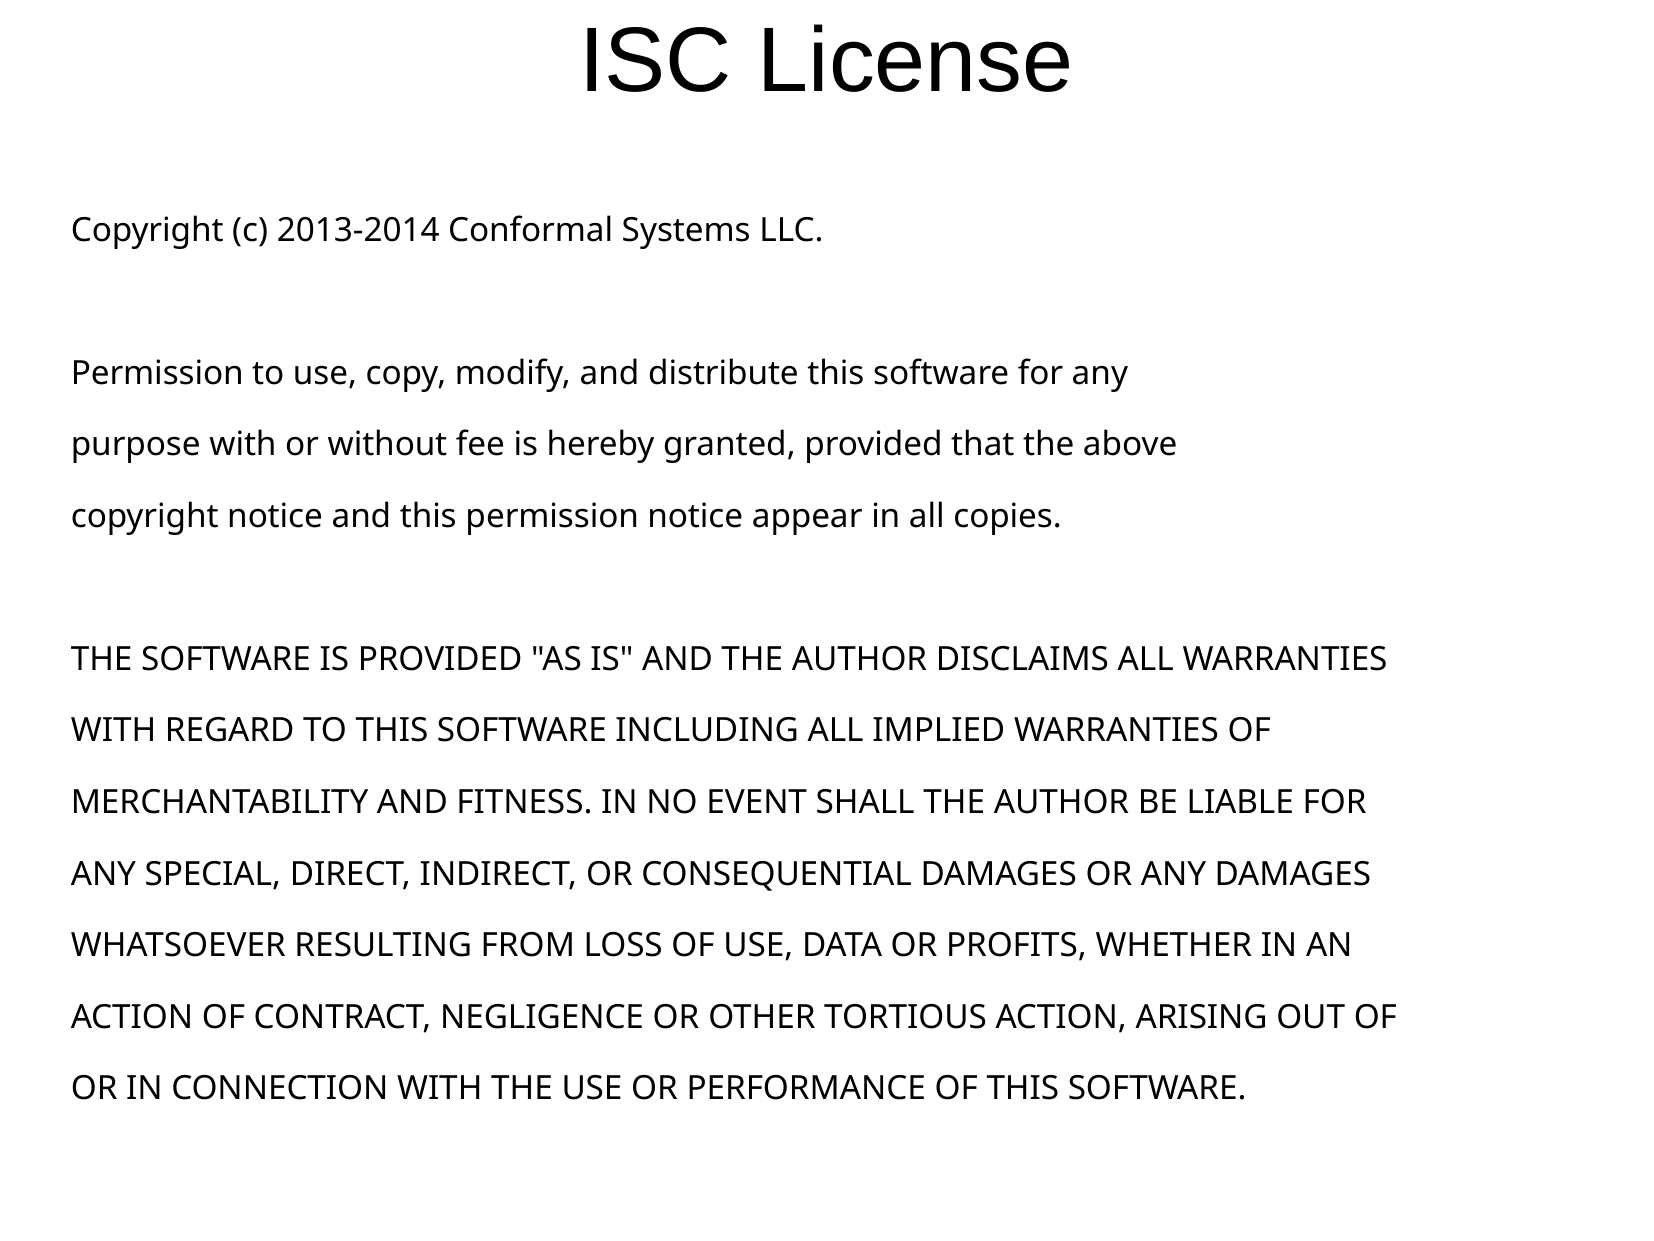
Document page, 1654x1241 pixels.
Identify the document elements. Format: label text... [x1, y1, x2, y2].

list Copyright (c) 2013-2014 Conformal Systems LLC. Permission to use, copy, modify, and distribute this software for any purpose with or without fee is hereby granted, provided that the above copyright notice and this permission notice appear in all copies. THE SOFTWARE IS PROVIDED "AS IS" AND THE AUTHOR DISCLAIMS ALL WARRANTIES WITH REGARD TO THIS SOFTWARE INCLUDING ALL IMPLIED WARRANTIES OF MERCHANTABILITY AND FITNESS. IN NO EVENT SHALL THE AUTHOR BE LIABLE FOR ANY SPECIAL, DIRECT, INDIRECT, OR CONSEQUENTIAL DAMAGES OR ANY DAMAGES WHATSOEVER RESULTING FROM LOSS OF USE, DATA OR PROFITS, WHETHER IN AN ACTION OF CONTRACT, NEGLIGENCE OR OTHER TORTIOUS ACTION, ARISING OUT OF OR IN CONNECTION WITH THE USE OR PERFORMANCE OF THIS SOFTWARE. [70, 205, 1559, 1121]
title ISC License [82, 8, 1571, 111]
